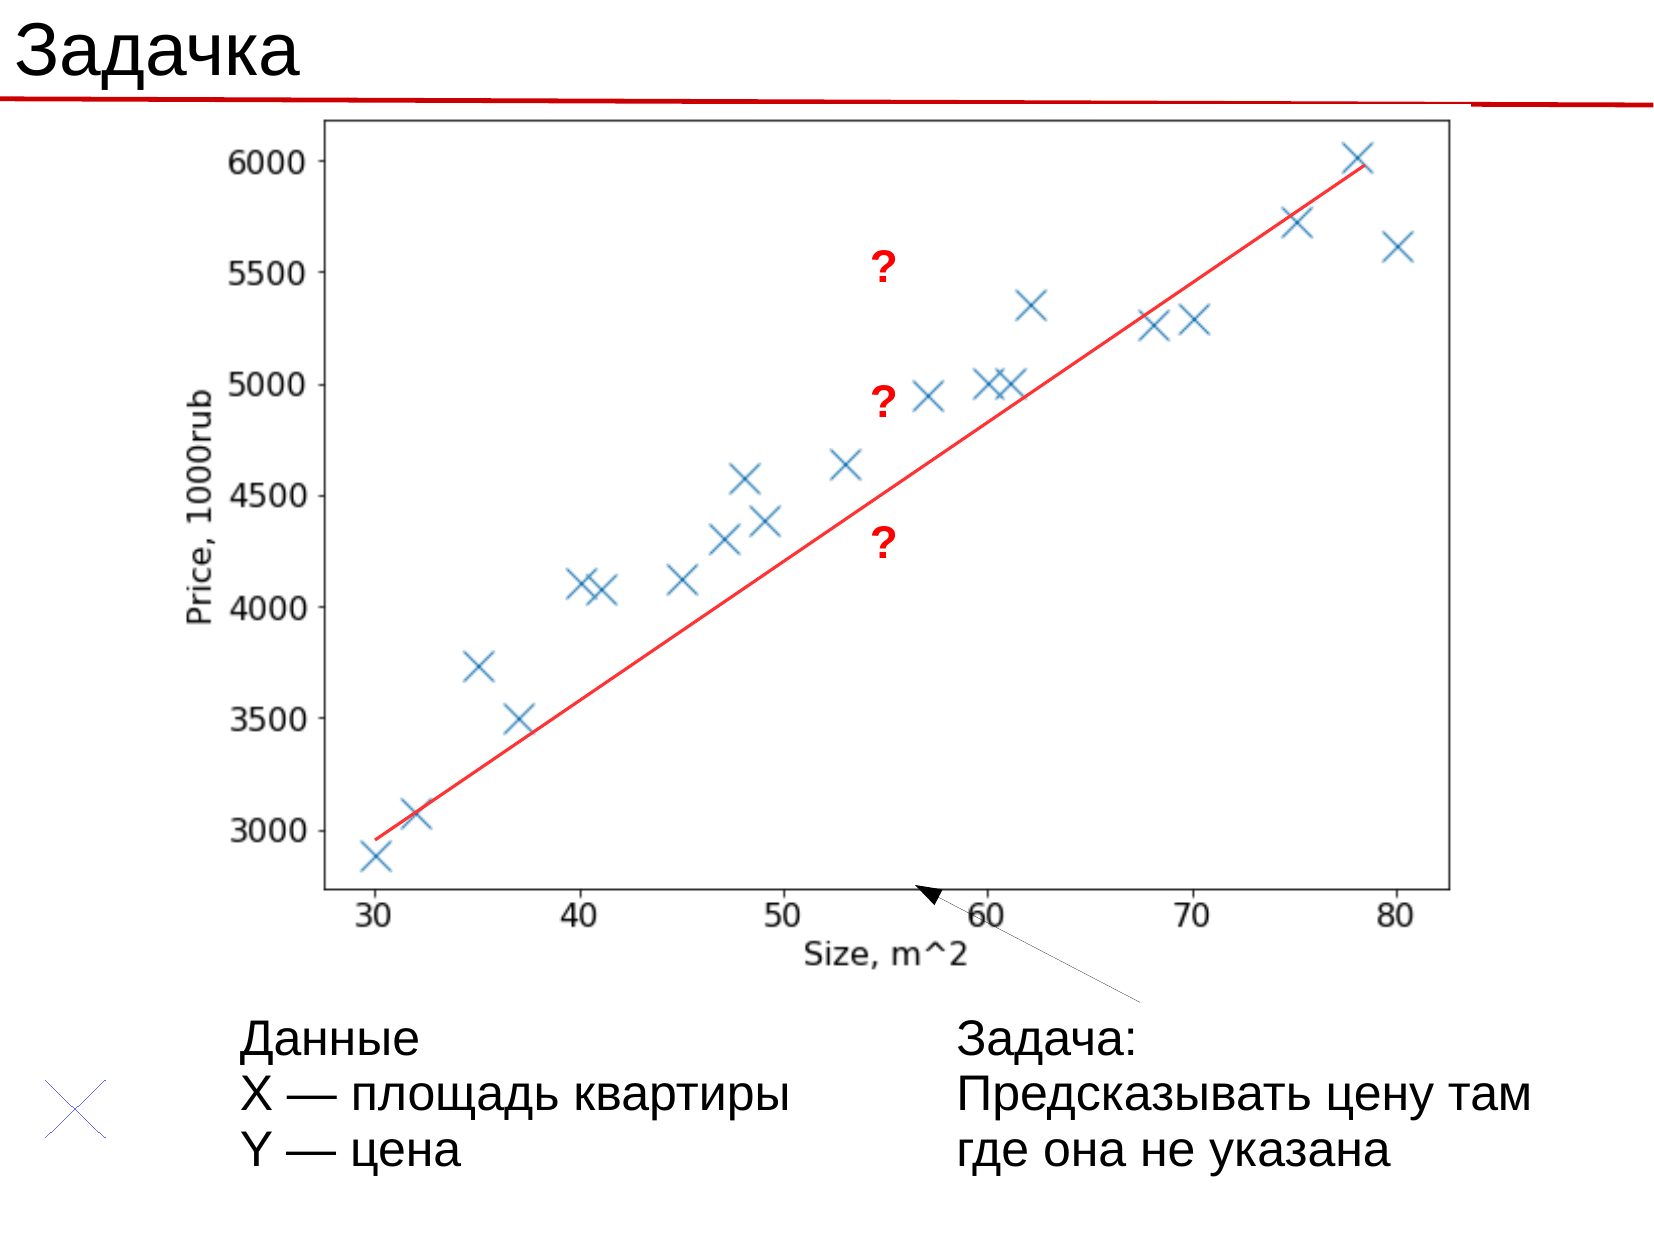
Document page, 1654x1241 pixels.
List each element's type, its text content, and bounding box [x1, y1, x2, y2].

text_box ? [928, 423, 991, 466]
picture [165, 104, 1471, 1000]
text_box Данные X — площадь квартиры Y — цена [225, 1002, 826, 1241]
text_box Задачка [0, 0, 1306, 99]
text_box ? [855, 368, 991, 466]
text_box Задача: Предсказывать цену там где она не указана [941, 1002, 1561, 1241]
text_box ? [855, 233, 991, 331]
text_box ? [855, 510, 991, 607]
